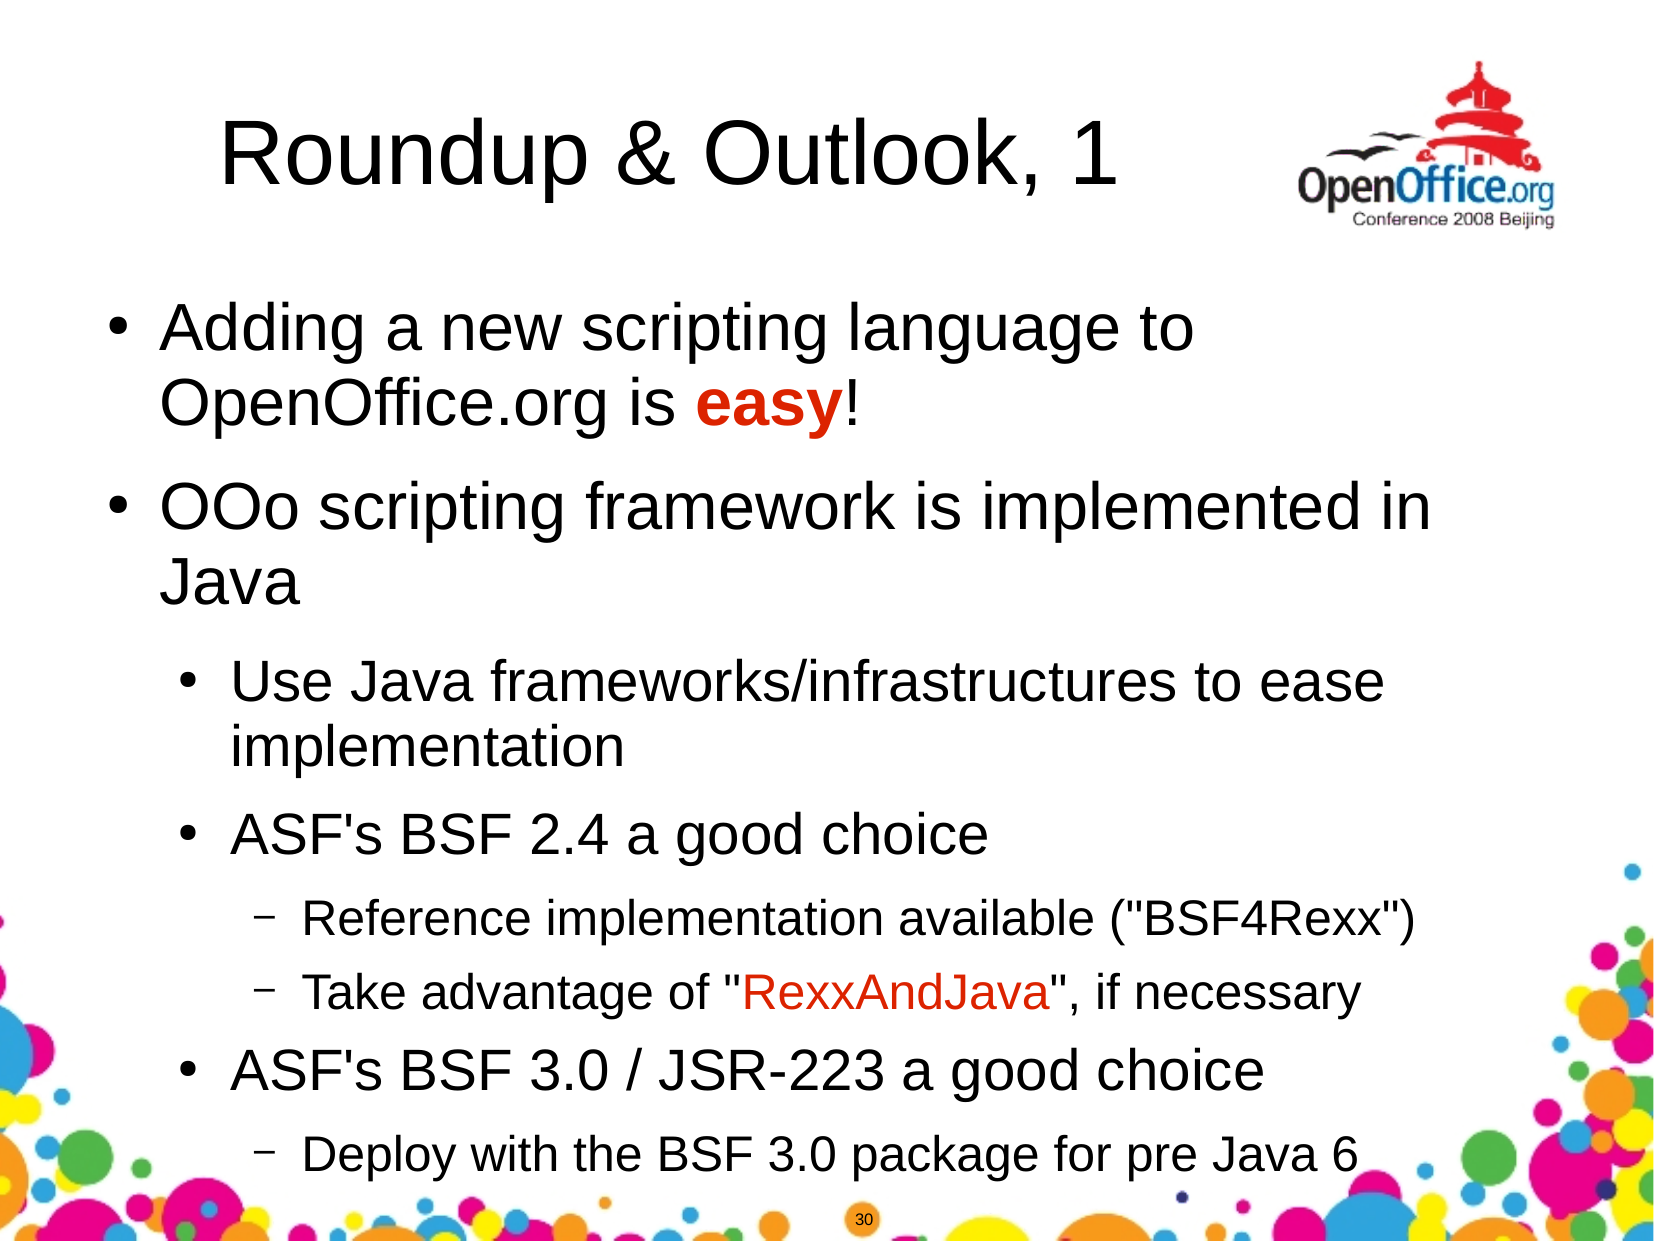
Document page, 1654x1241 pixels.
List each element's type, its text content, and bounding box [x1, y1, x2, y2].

list Adding a new scripting language to OpenOffice.org is easy! OOo scripting framework is implemented in Java Use Java frameworks/infrastructures to ease implementation ASF's BSF 2.4 a good choice Reference implementation available ("BSF4Rexx") Take advantage of "RexxAndJava", if necessary ASF's BSF 3.0 / JSR-223 a good choice Deploy with the BSF 3.0 package for pre Java 6 [88, 290, 1577, 1182]
title Roundup & Outlook, 1 [82, 49, 1258, 257]
picture [0, 810, 1654, 1241]
picture [1285, 51, 1569, 250]
